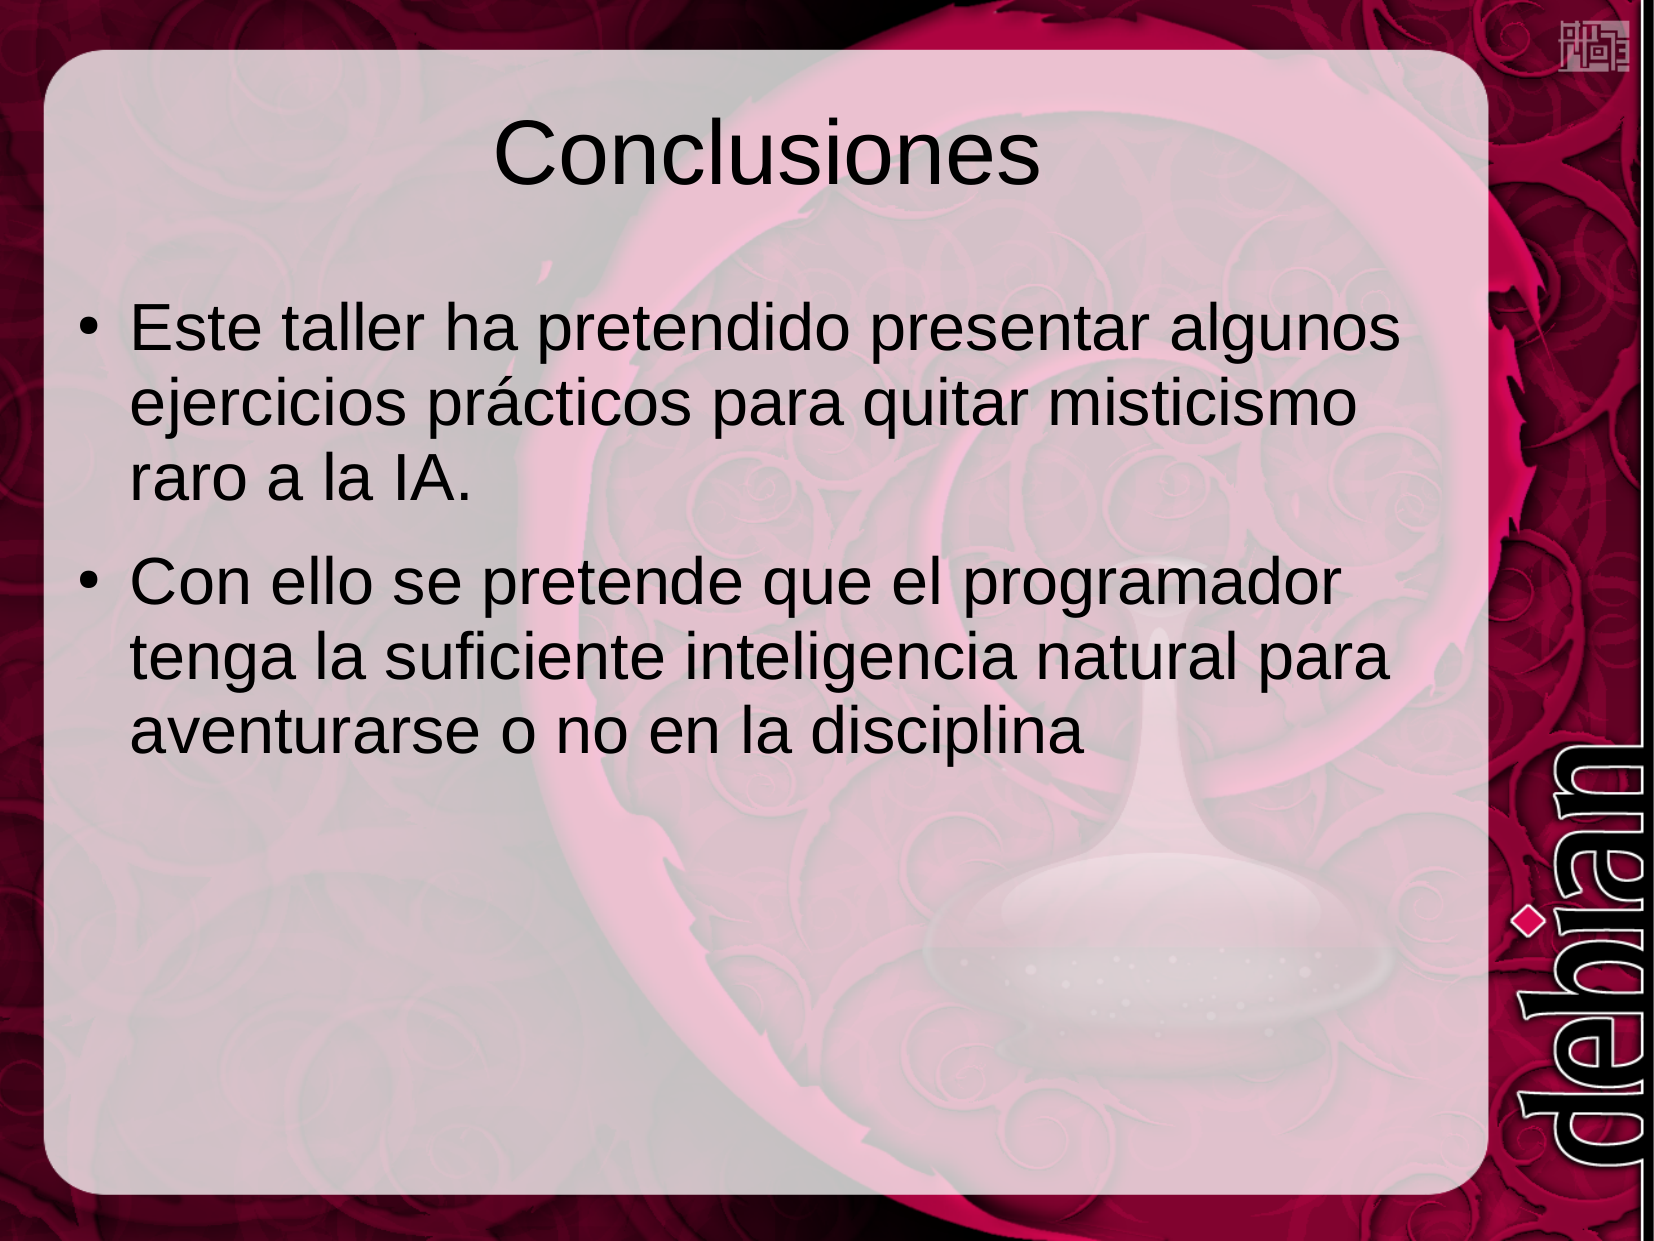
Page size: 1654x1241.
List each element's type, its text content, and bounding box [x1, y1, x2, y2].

picture [0, 0, 1654, 1241]
list Este taller ha pretendido presentar algunos ejercicios prácticos para quitar misticismo raro a la IA. Con ello se pretende que el programador tenga la suficiente inteligencia natural para aventurarse o no en la disciplina [59, 290, 1477, 1109]
title Conclusiones [59, 49, 1477, 257]
